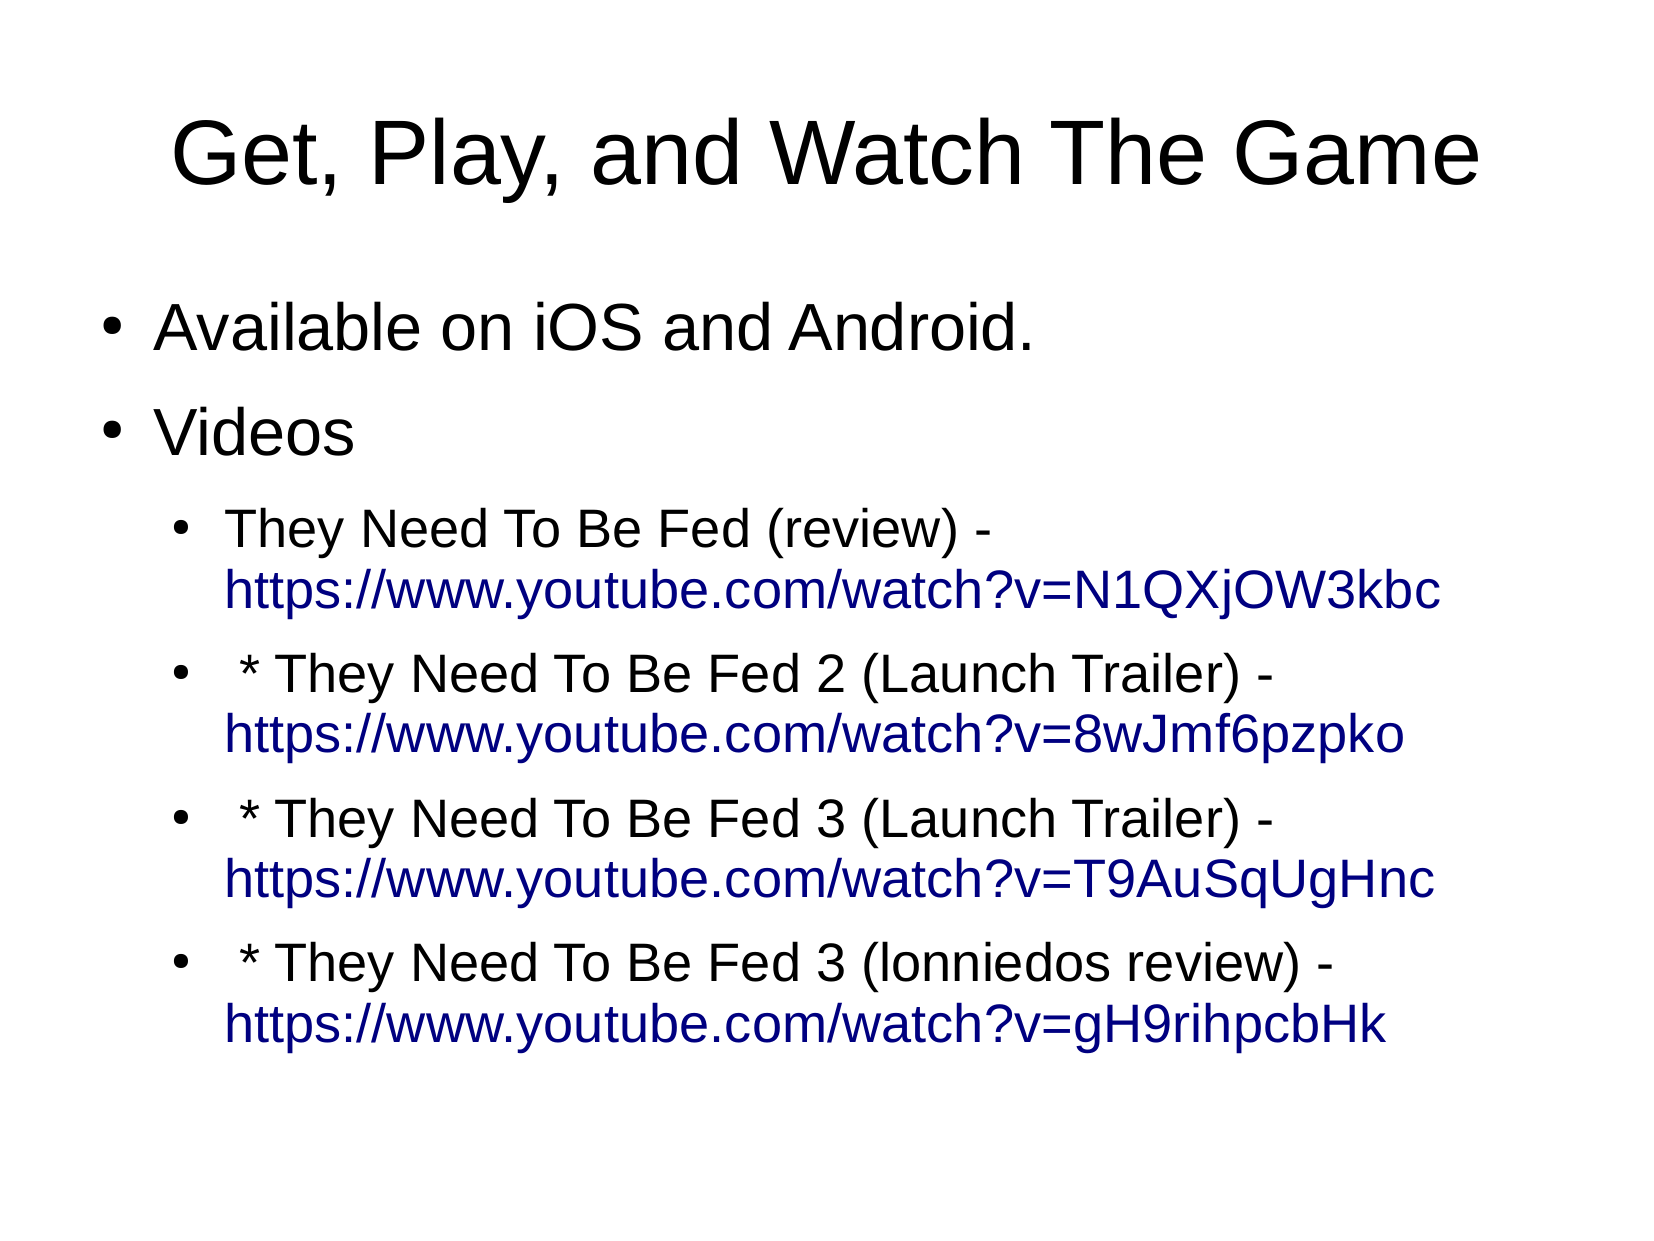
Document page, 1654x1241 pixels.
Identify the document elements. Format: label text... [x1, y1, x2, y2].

title Get, Play, and Watch The Game [82, 49, 1571, 257]
list Available on iOS and Android. Videos They Need To Be Fed (review) - https://www.youtube.com/watch?v=N1QXjOW3kbc * They Need To Be Fed 2 (Launch Trailer) - https://www.youtube.com/watch?v=8wJmf6pzpko * They Need To Be Fed 3 (Launch Trailer) - https://www.youtube.com/watch?v=T9AuSqUgHnc * They Need To Be Fed 3 (lonniedos review) - https://www.youtube.com/watch?v=gH9rihpcbHk [82, 290, 1571, 1109]
